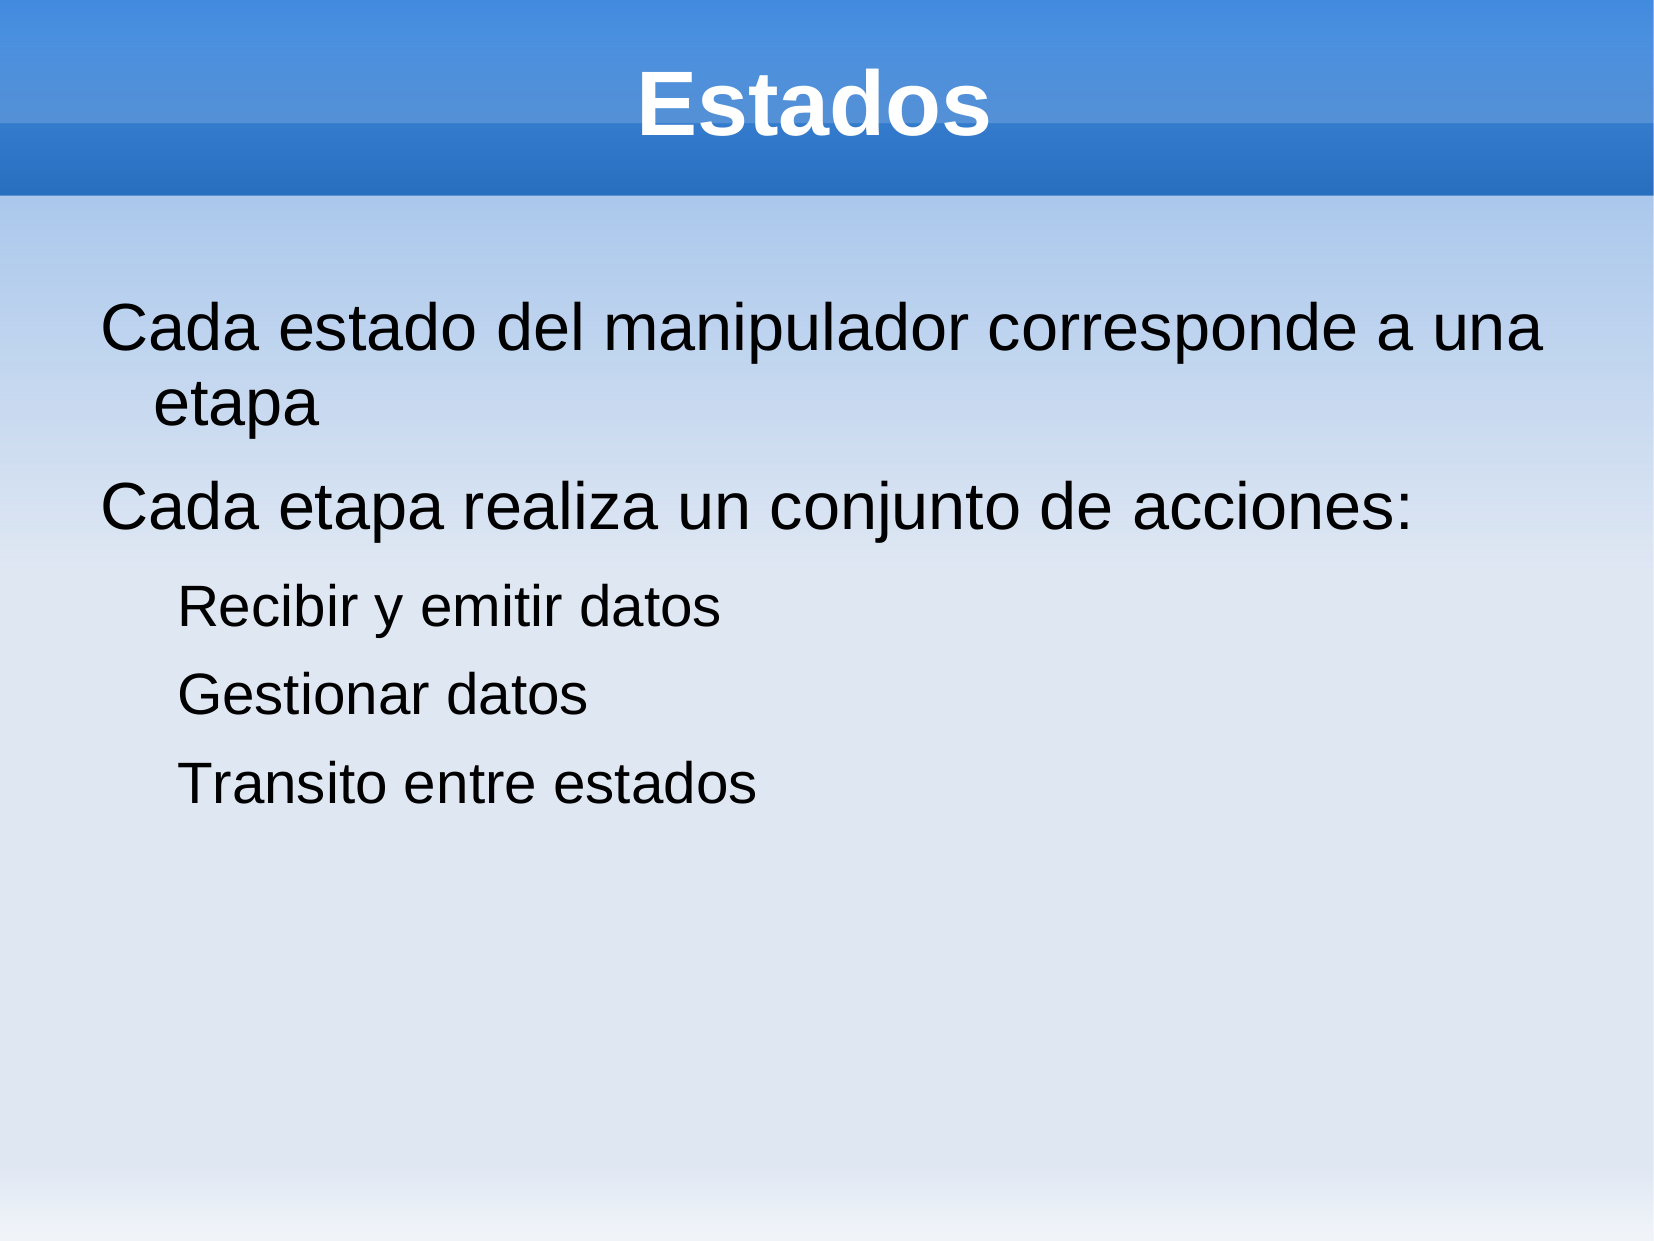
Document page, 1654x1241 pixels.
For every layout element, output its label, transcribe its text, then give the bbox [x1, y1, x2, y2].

picture [0, 0, 1654, 1241]
list Cada estado del manipulador corresponde a una etapa Cada etapa realiza un conjunto de acciones: Recibir y emitir datos Gestionar datos Transito entre estados [82, 290, 1571, 1094]
title Estados [76, 7, 1565, 200]
